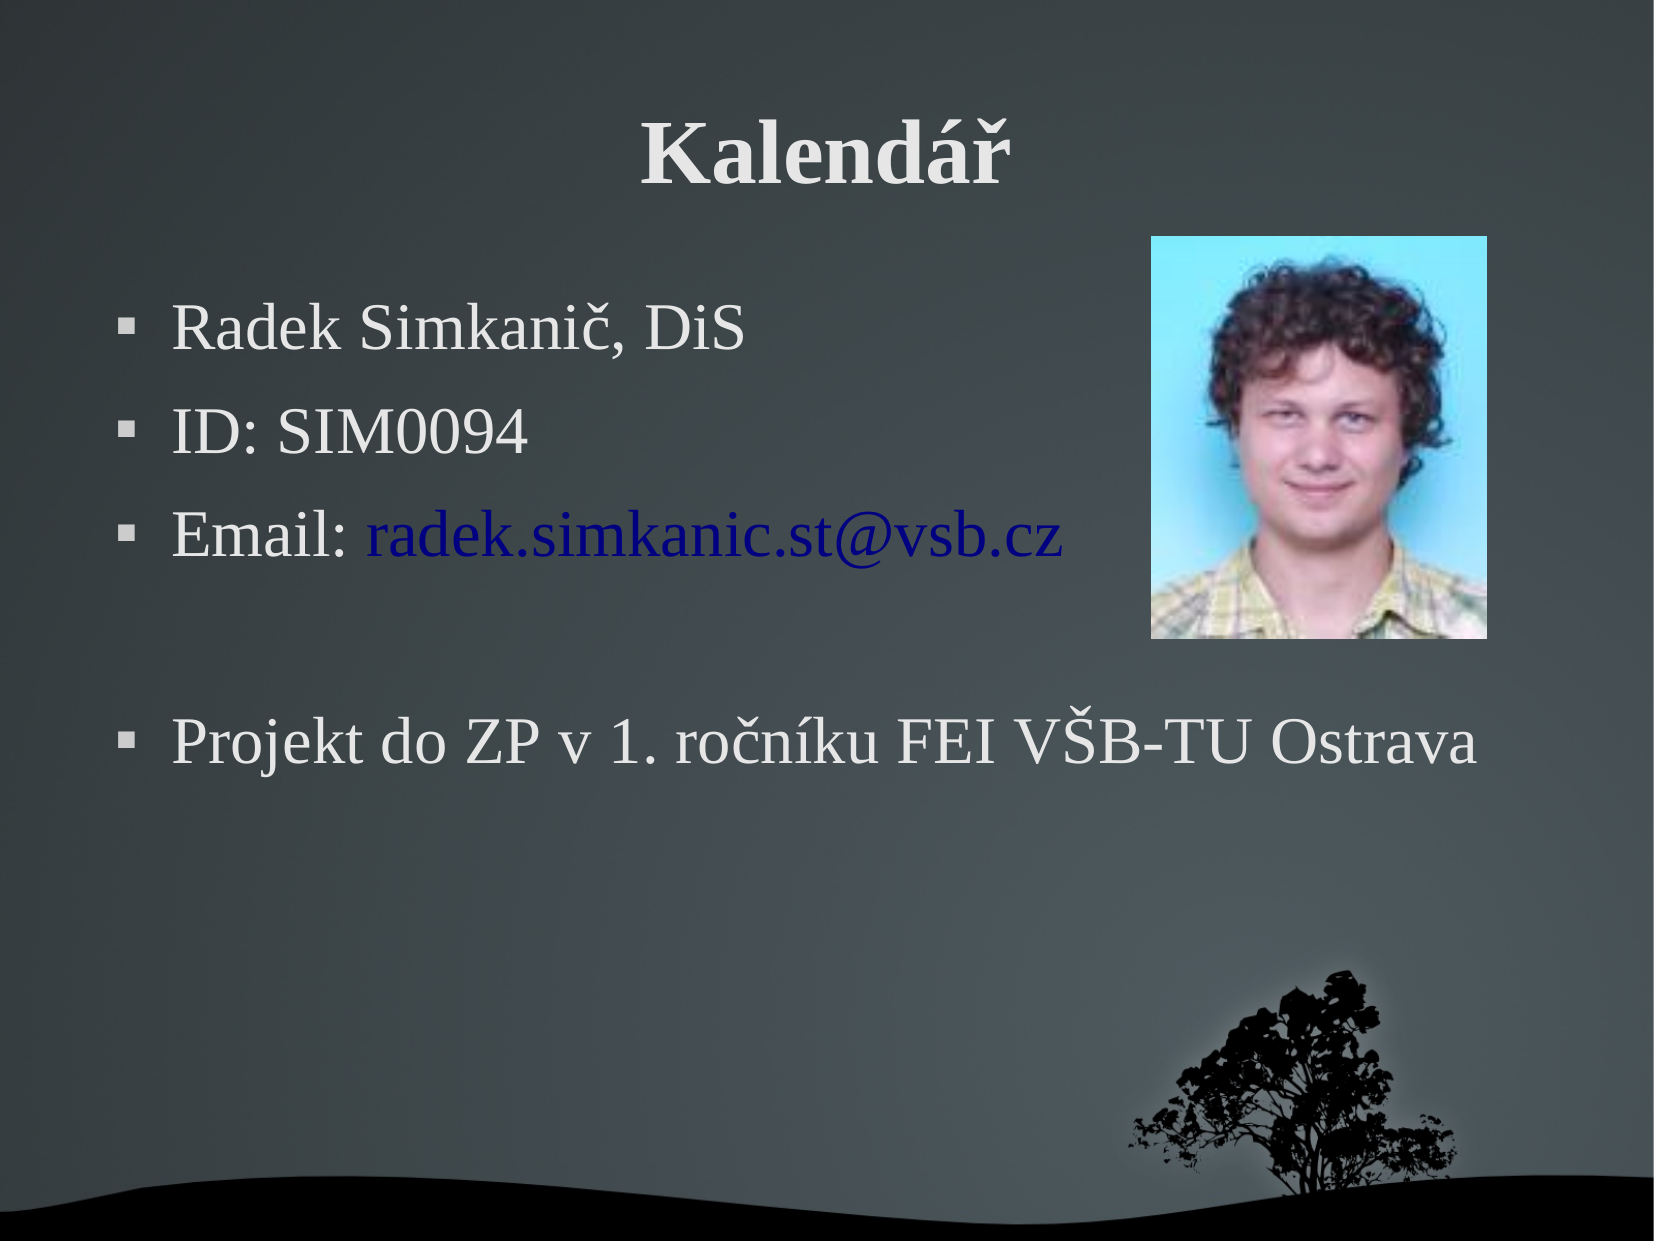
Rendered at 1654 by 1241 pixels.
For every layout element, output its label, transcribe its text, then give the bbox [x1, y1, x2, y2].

picture [0, 0, 1654, 1241]
list Radek Simkanič, DiS ID: SIM0094 Email: radek.simkanic.st@vsb.cz Projekt do ZP v 1. ročníku FEI VŠB-TU Ostrava [82, 290, 1571, 1109]
title Kalendář [82, 49, 1571, 257]
